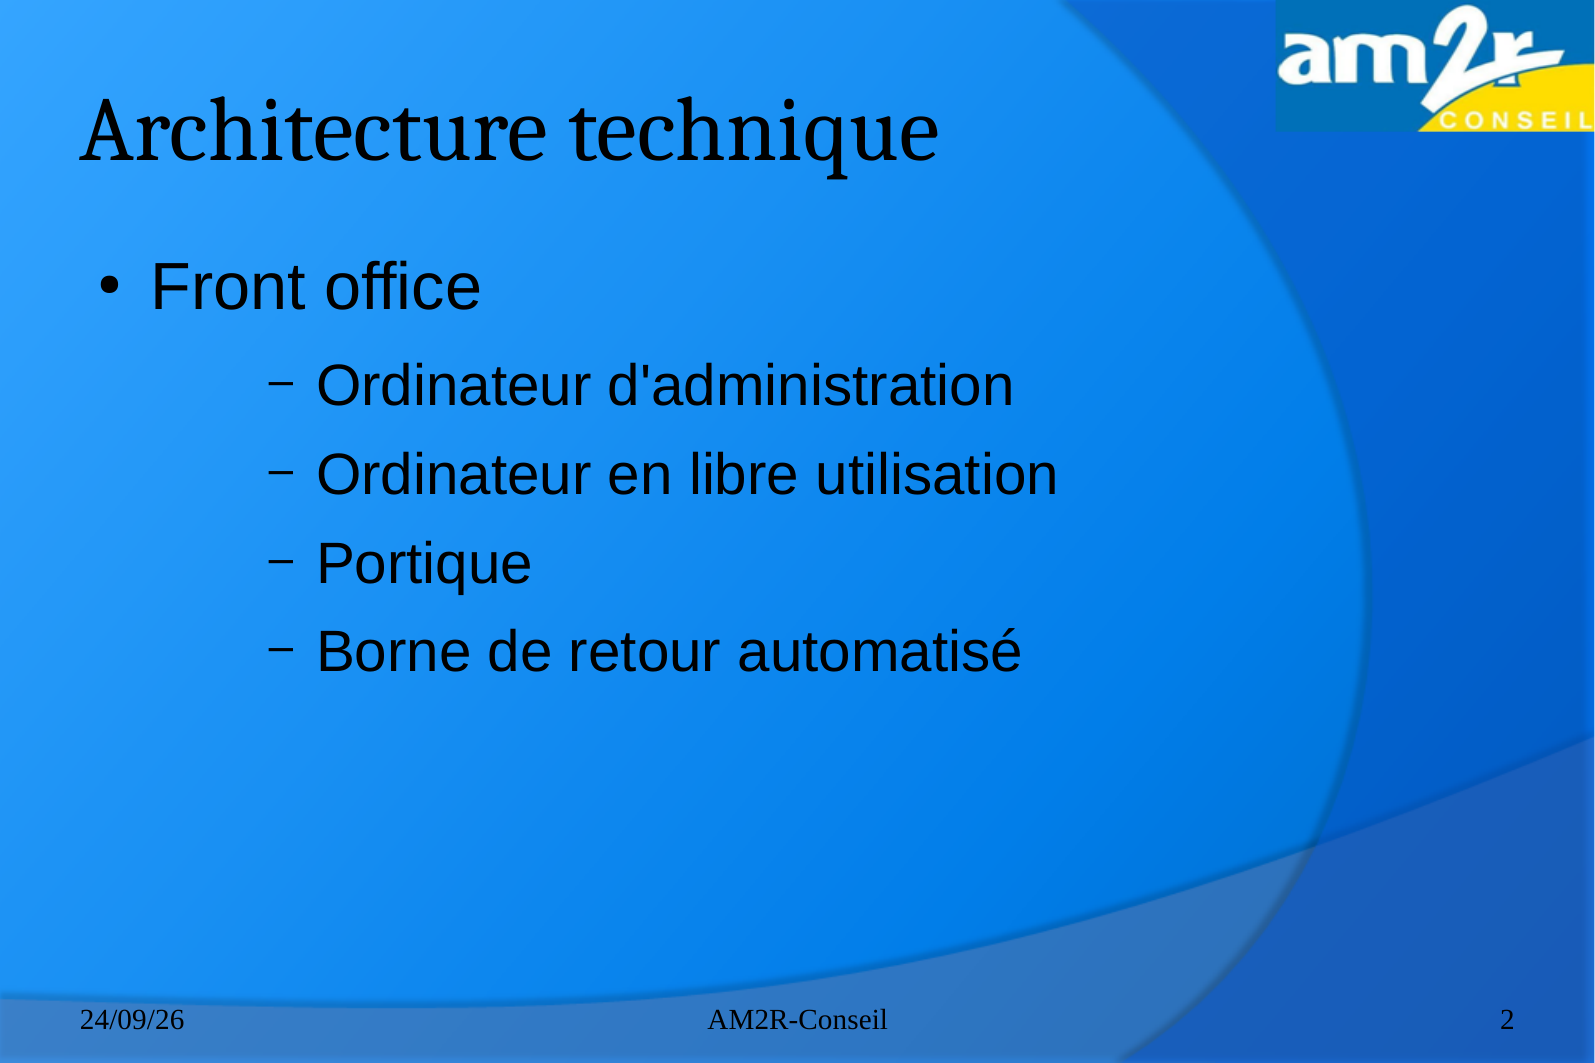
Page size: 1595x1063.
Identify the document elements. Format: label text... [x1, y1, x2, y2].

picture [0, 0, 1595, 1063]
title Architecture technique [79, 42, 1241, 220]
list Front office Ordinateur d'administration Ordinateur en libre utilisation Portique Borne de retour automatisé [79, 248, 1515, 975]
